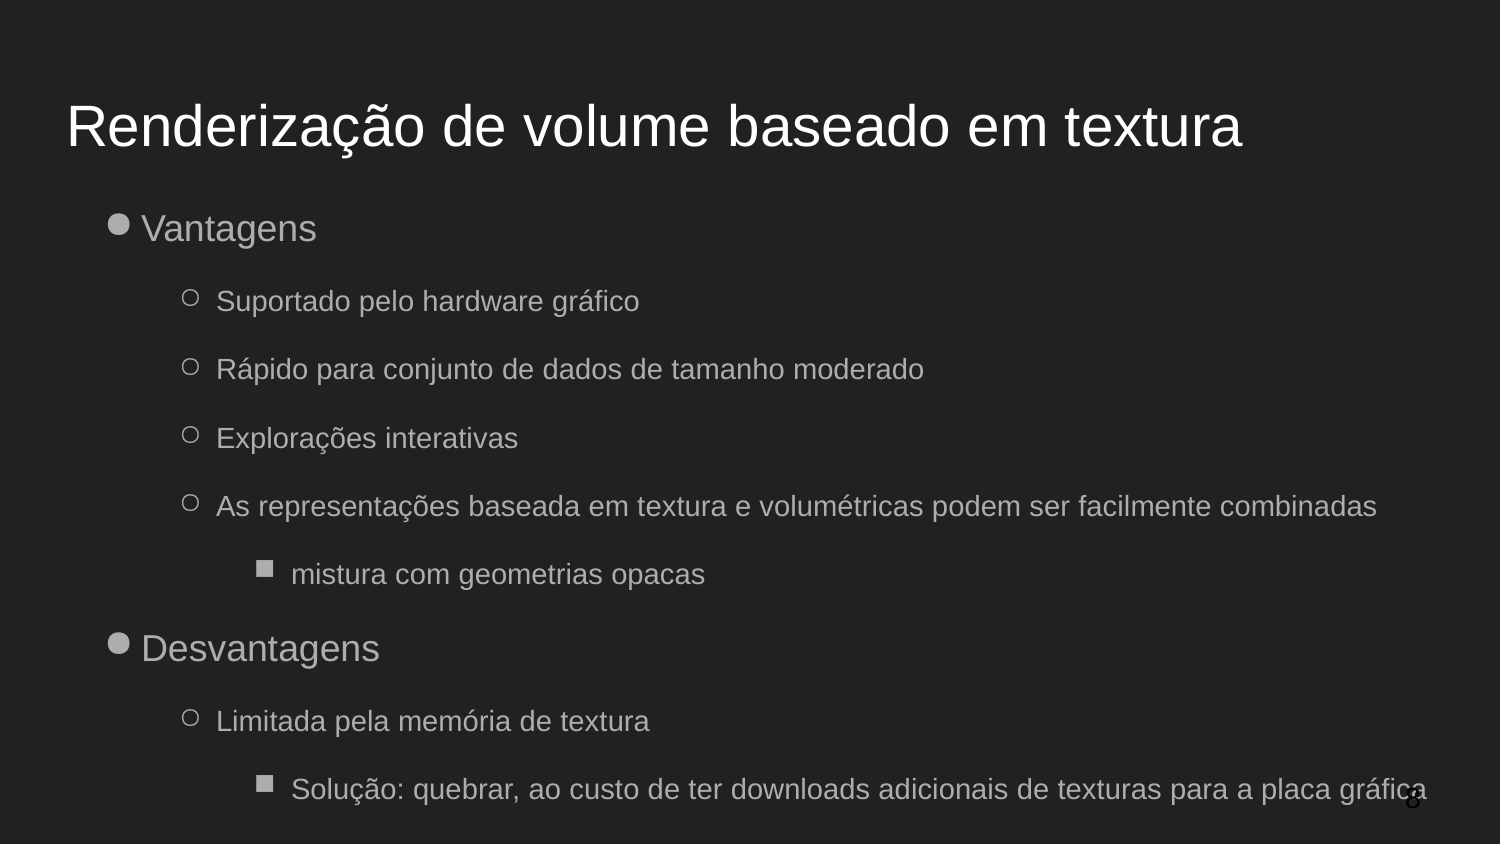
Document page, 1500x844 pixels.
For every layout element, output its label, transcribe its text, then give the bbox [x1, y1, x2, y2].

slide_number <number> [1389, 764, 1480, 830]
list Vantagens Suportado pelo hardware gráfico Rápido para conjunto de dados de tamanho moderado Explorações interativas As representações baseada em textura e volumétricas podem ser facilmente combinadas mistura com geometrias opacas Desvantagens Limitada pela memória de textura Solução: quebrar, ao custo de ter downloads adicionais de texturas para a placa gráfica Força bruta: o volume completo é representado por fatias A velocidade de rasterização e acessos à memória podem ser problemáticas [51, 189, 1449, 750]
title Renderização de volume baseado em textura [51, 72, 1449, 167]
